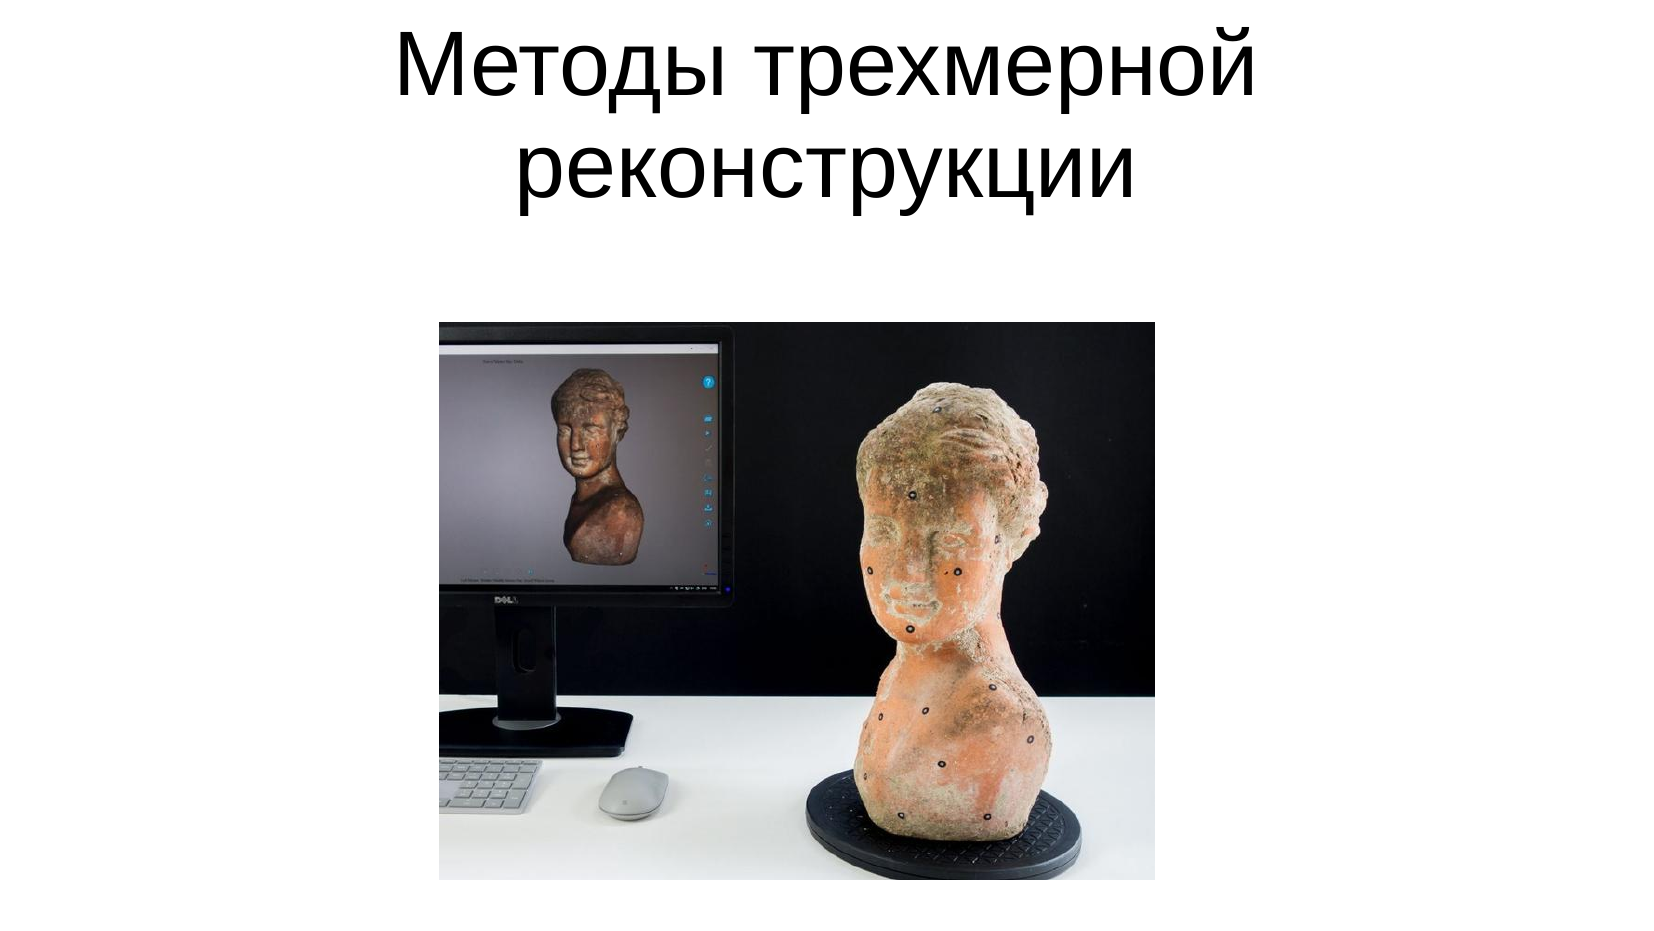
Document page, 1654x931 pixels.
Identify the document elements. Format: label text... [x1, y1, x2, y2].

picture [439, 322, 1155, 880]
title Методы трехмерной реконструкции [82, 12, 1571, 218]
